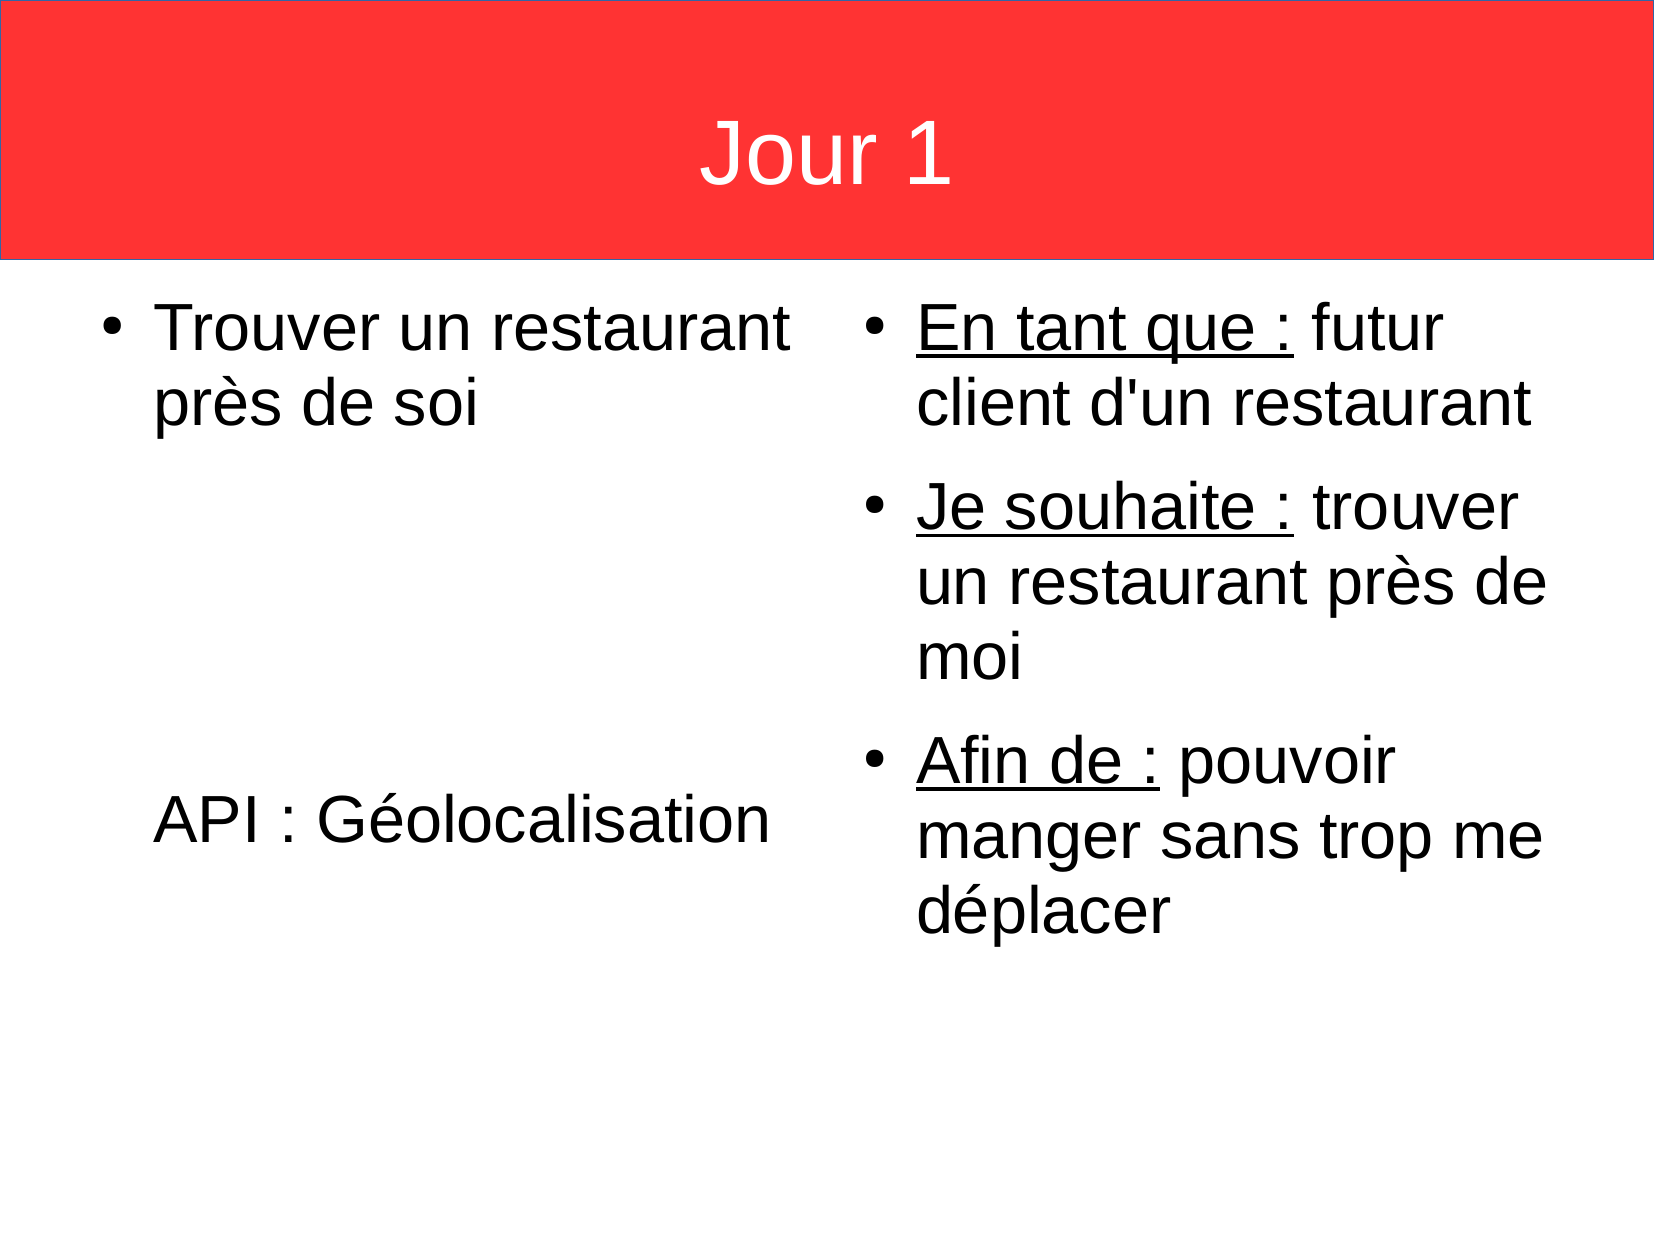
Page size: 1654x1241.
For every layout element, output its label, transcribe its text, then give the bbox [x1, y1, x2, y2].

text_box [0, 0, 1654, 260]
list En tant que : futur client d'un restaurant Je souhaite : trouver un restaurant près de moi Afin de : pouvoir manger sans trop me déplacer [845, 290, 1572, 1010]
list Trouver un restaurant près de soi API : Géolocalisation [82, 290, 809, 1010]
title Jour 1 [82, 49, 1571, 257]
